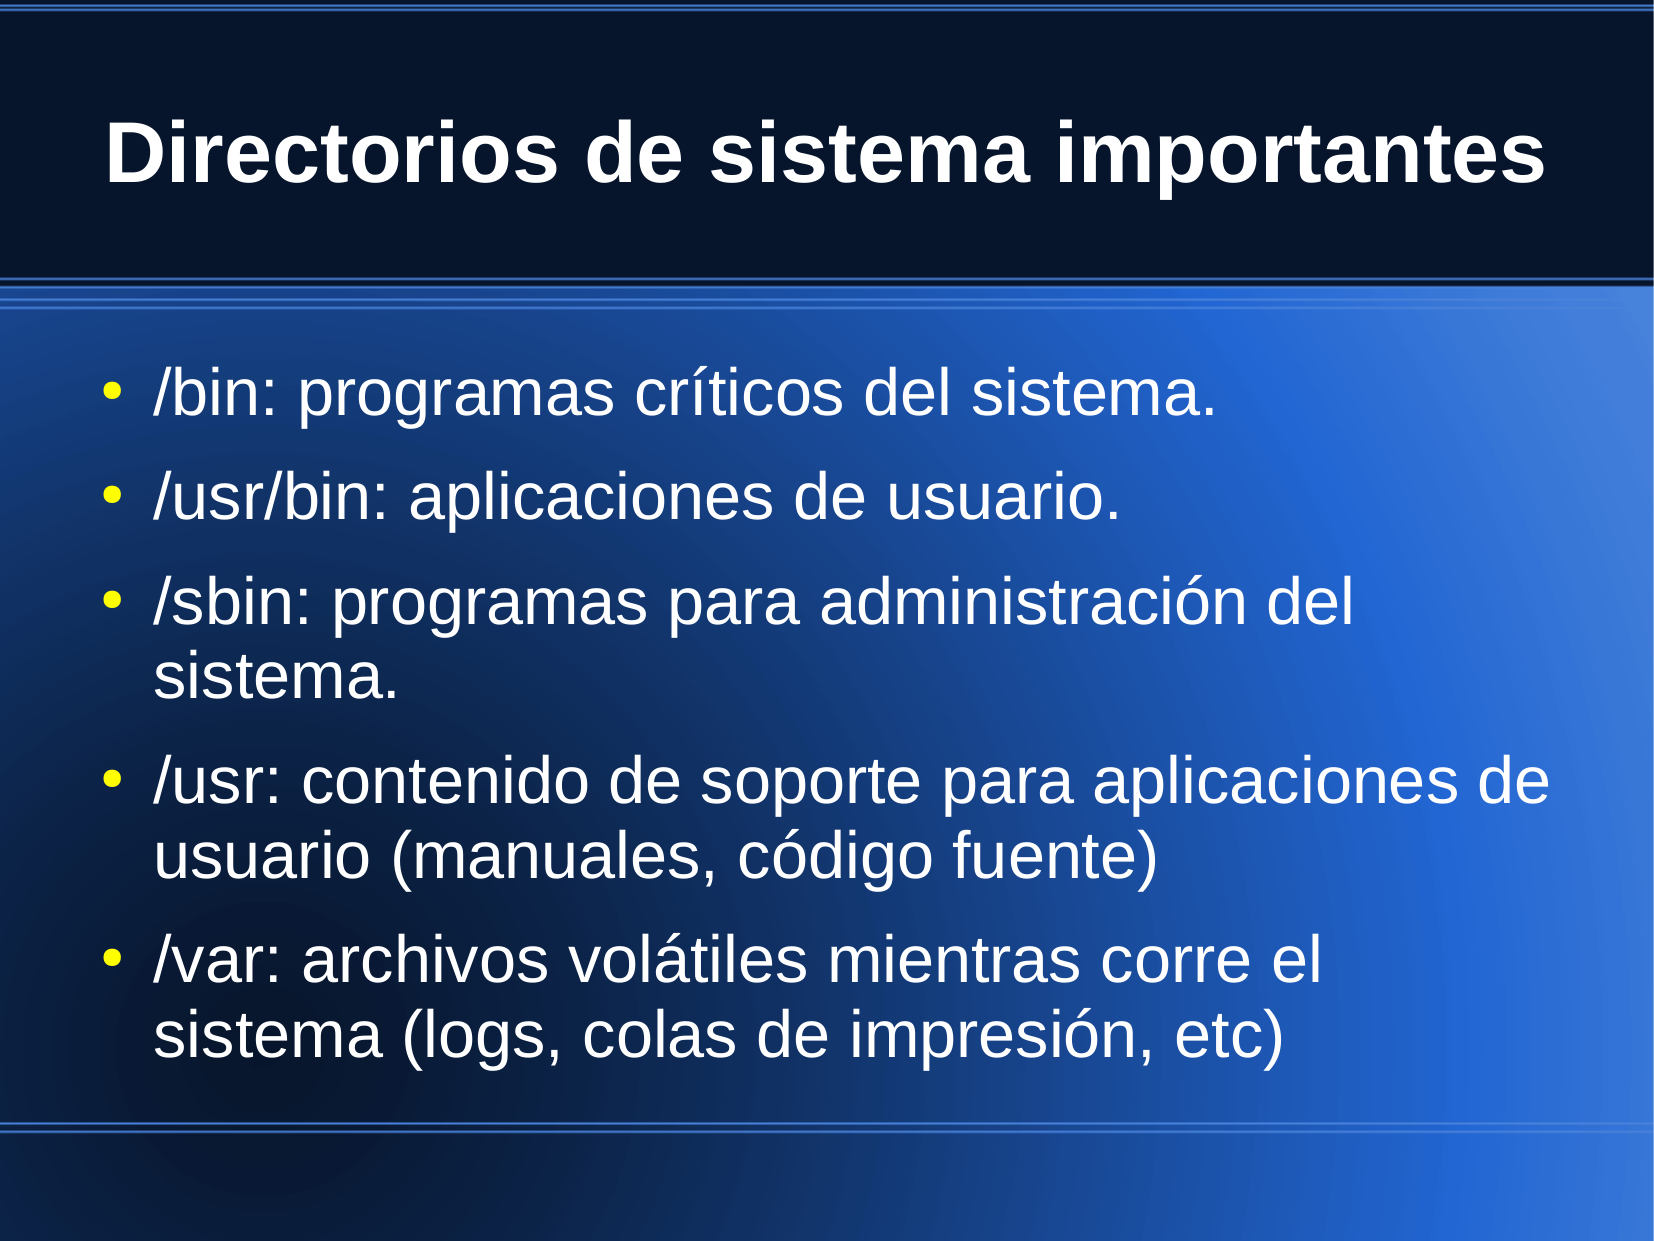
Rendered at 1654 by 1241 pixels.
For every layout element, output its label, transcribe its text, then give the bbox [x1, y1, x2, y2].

title Directorios de sistema importantes [82, 49, 1571, 257]
list /bin: programas críticos del sistema. /usr/bin: aplicaciones de usuario. /sbin: programas para administración del sistema. /usr: contenido de soporte para aplicaciones de usuario (manuales, código fuente) /var: archivos volátiles mientras corre el sistema (logs, colas de impresión, etc) [82, 355, 1571, 1075]
picture [0, 0, 1654, 1241]
